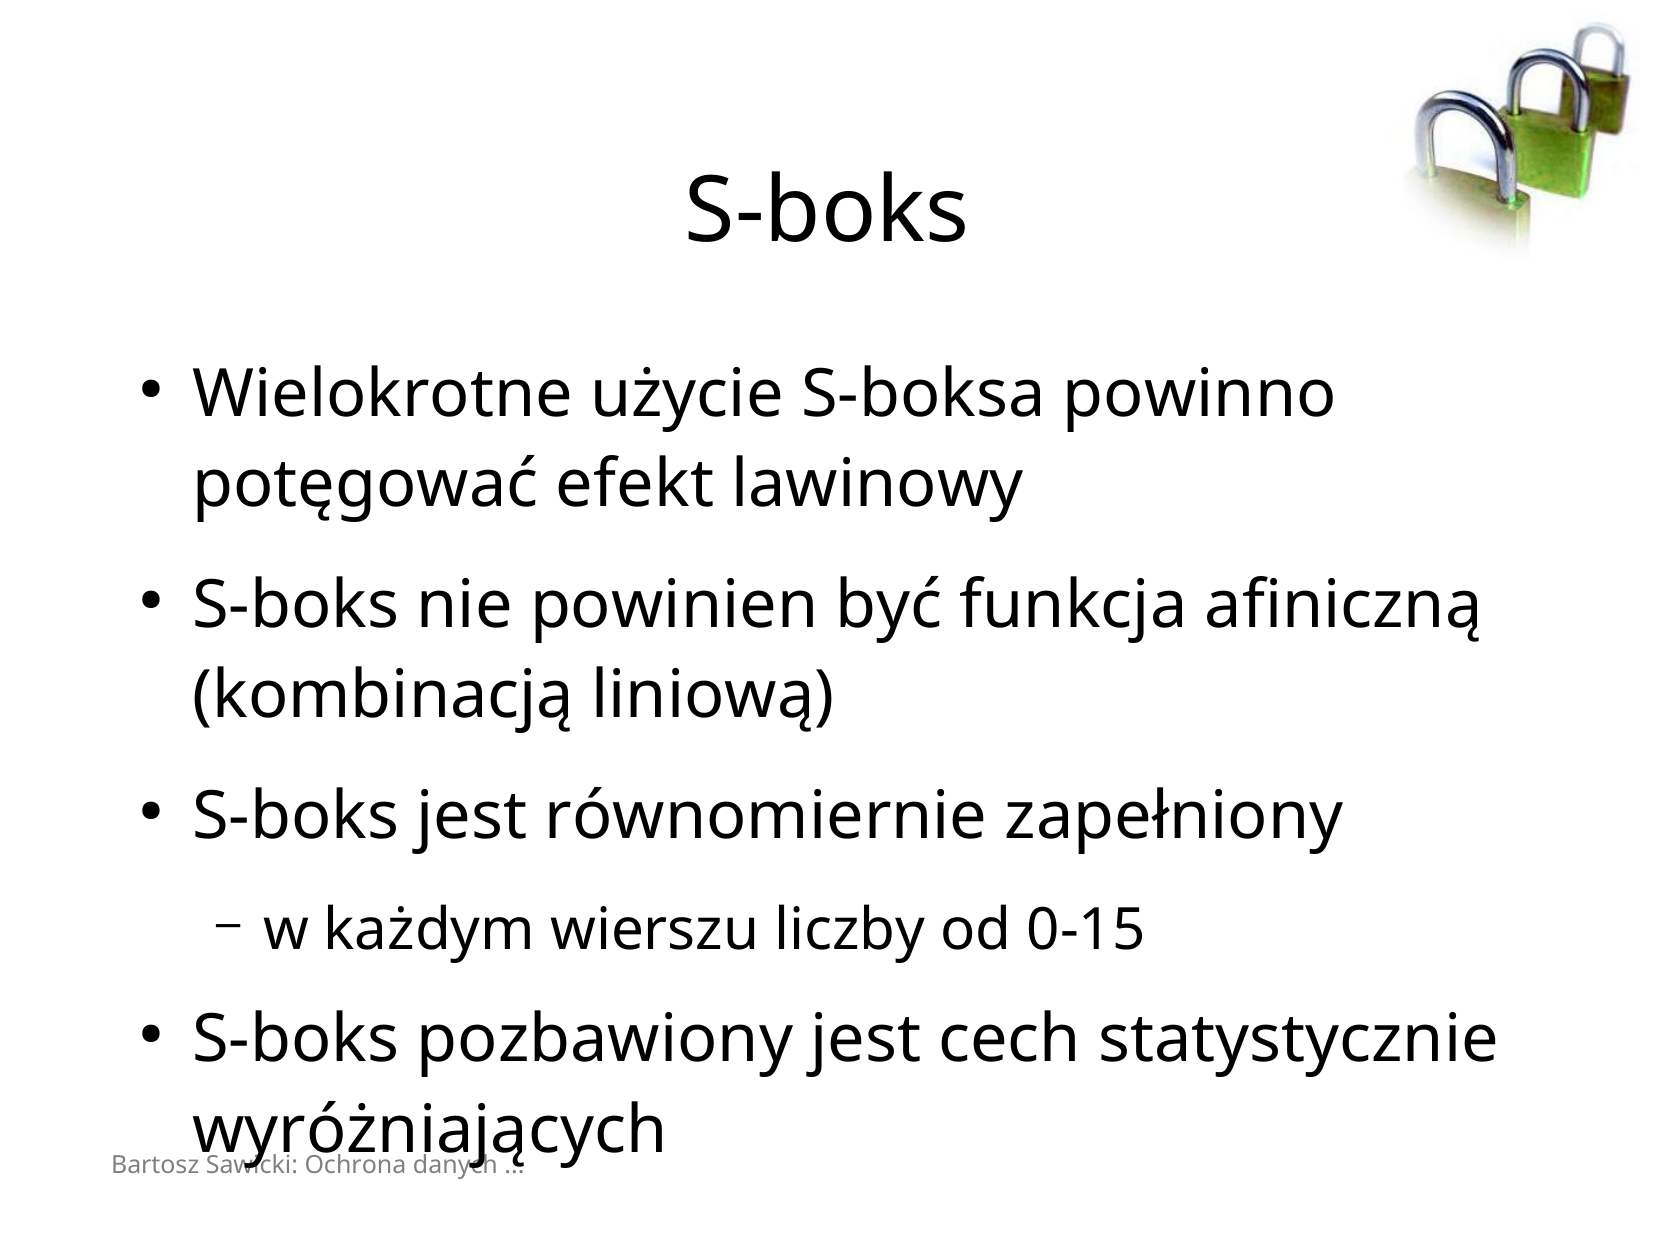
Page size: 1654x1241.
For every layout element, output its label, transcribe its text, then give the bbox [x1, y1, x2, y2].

picture [1385, 14, 1640, 266]
title S-boks [121, 94, 1534, 319]
list Wielokrotne użycie S-boksa powinno potęgować efekt lawinowy S-boks nie powinien być funkcja afiniczną (kombinacją liniową) S-boks jest równomiernie zapełniony w każdym wierszu liczby od 0-15 S-boks pozbawiony jest cech statystycznie wyróżniających [121, 344, 1534, 1127]
